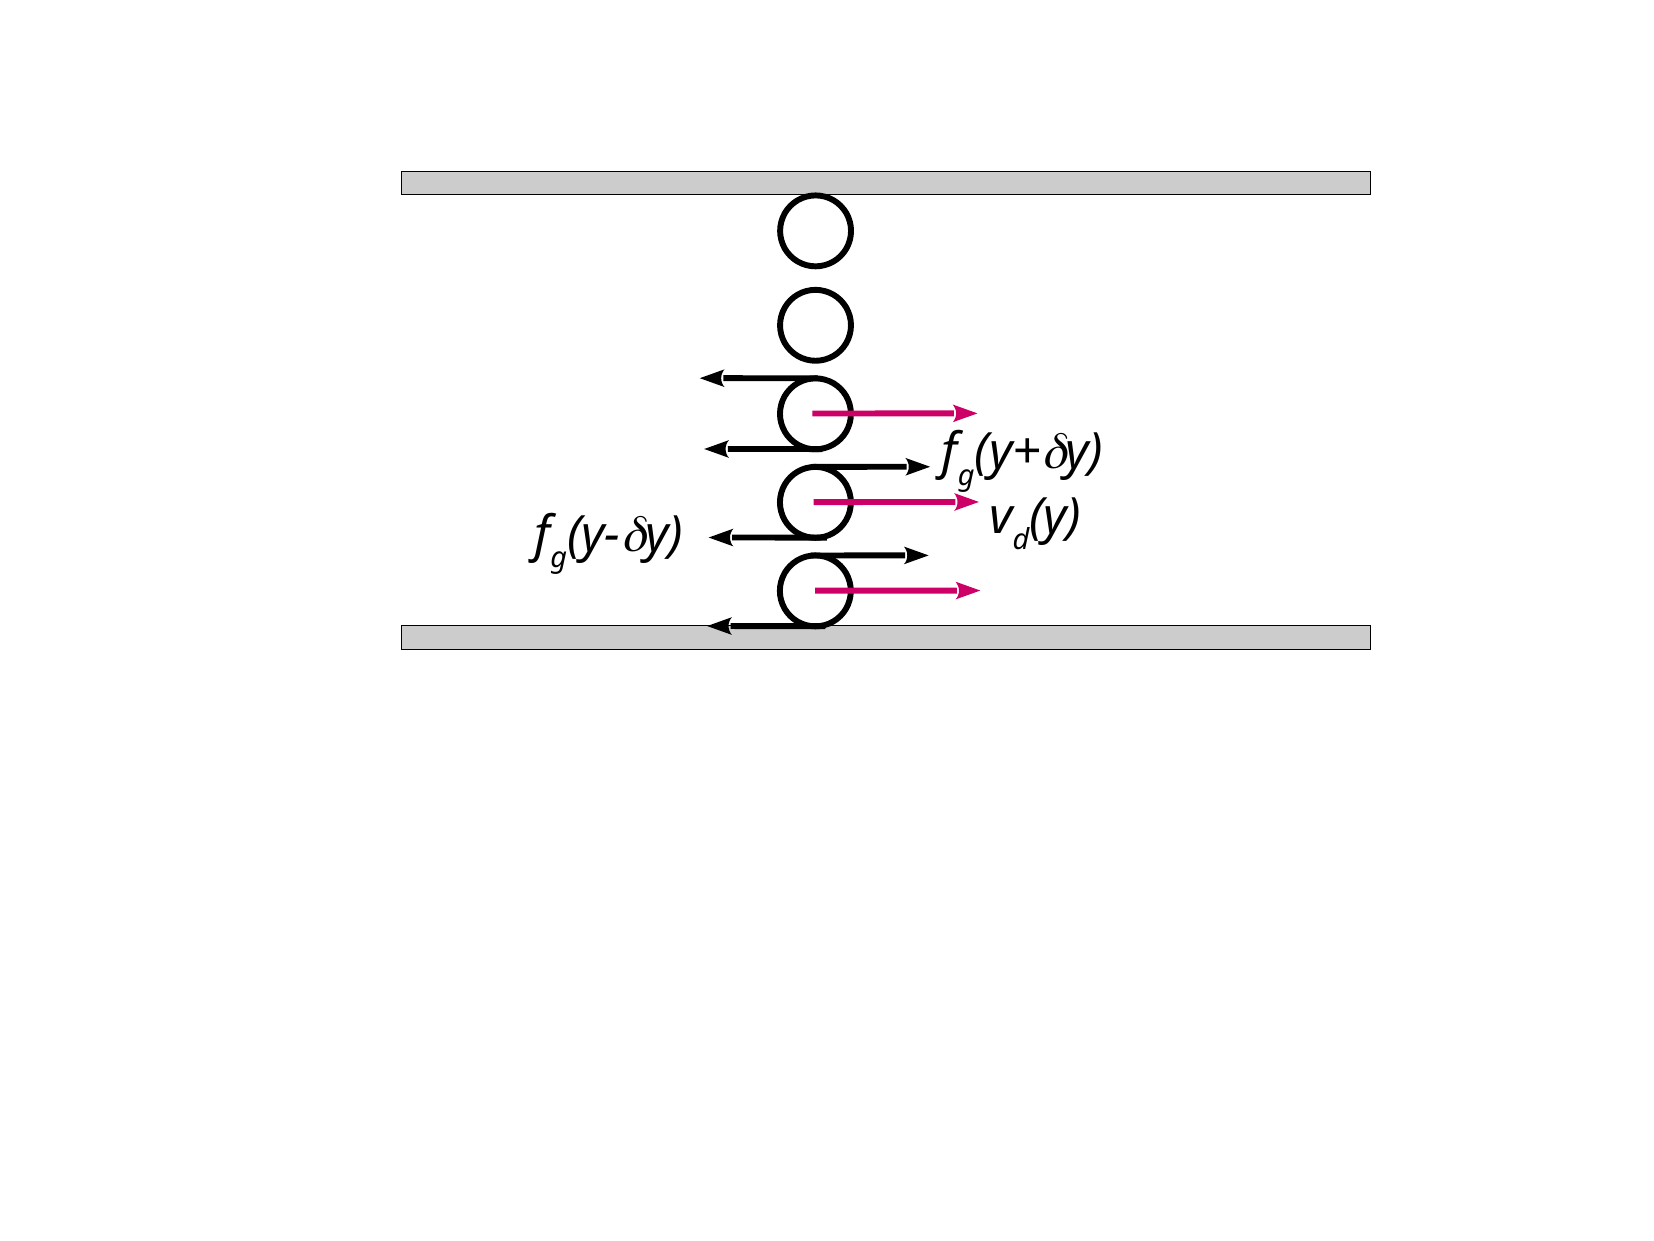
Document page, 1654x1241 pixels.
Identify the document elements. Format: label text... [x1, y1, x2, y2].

text_box [401, 171, 1371, 195]
text_box fg(y+δy) [927, 407, 1229, 565]
text_box [401, 625, 1371, 650]
text_box fg(y-δy) [519, 490, 821, 647]
